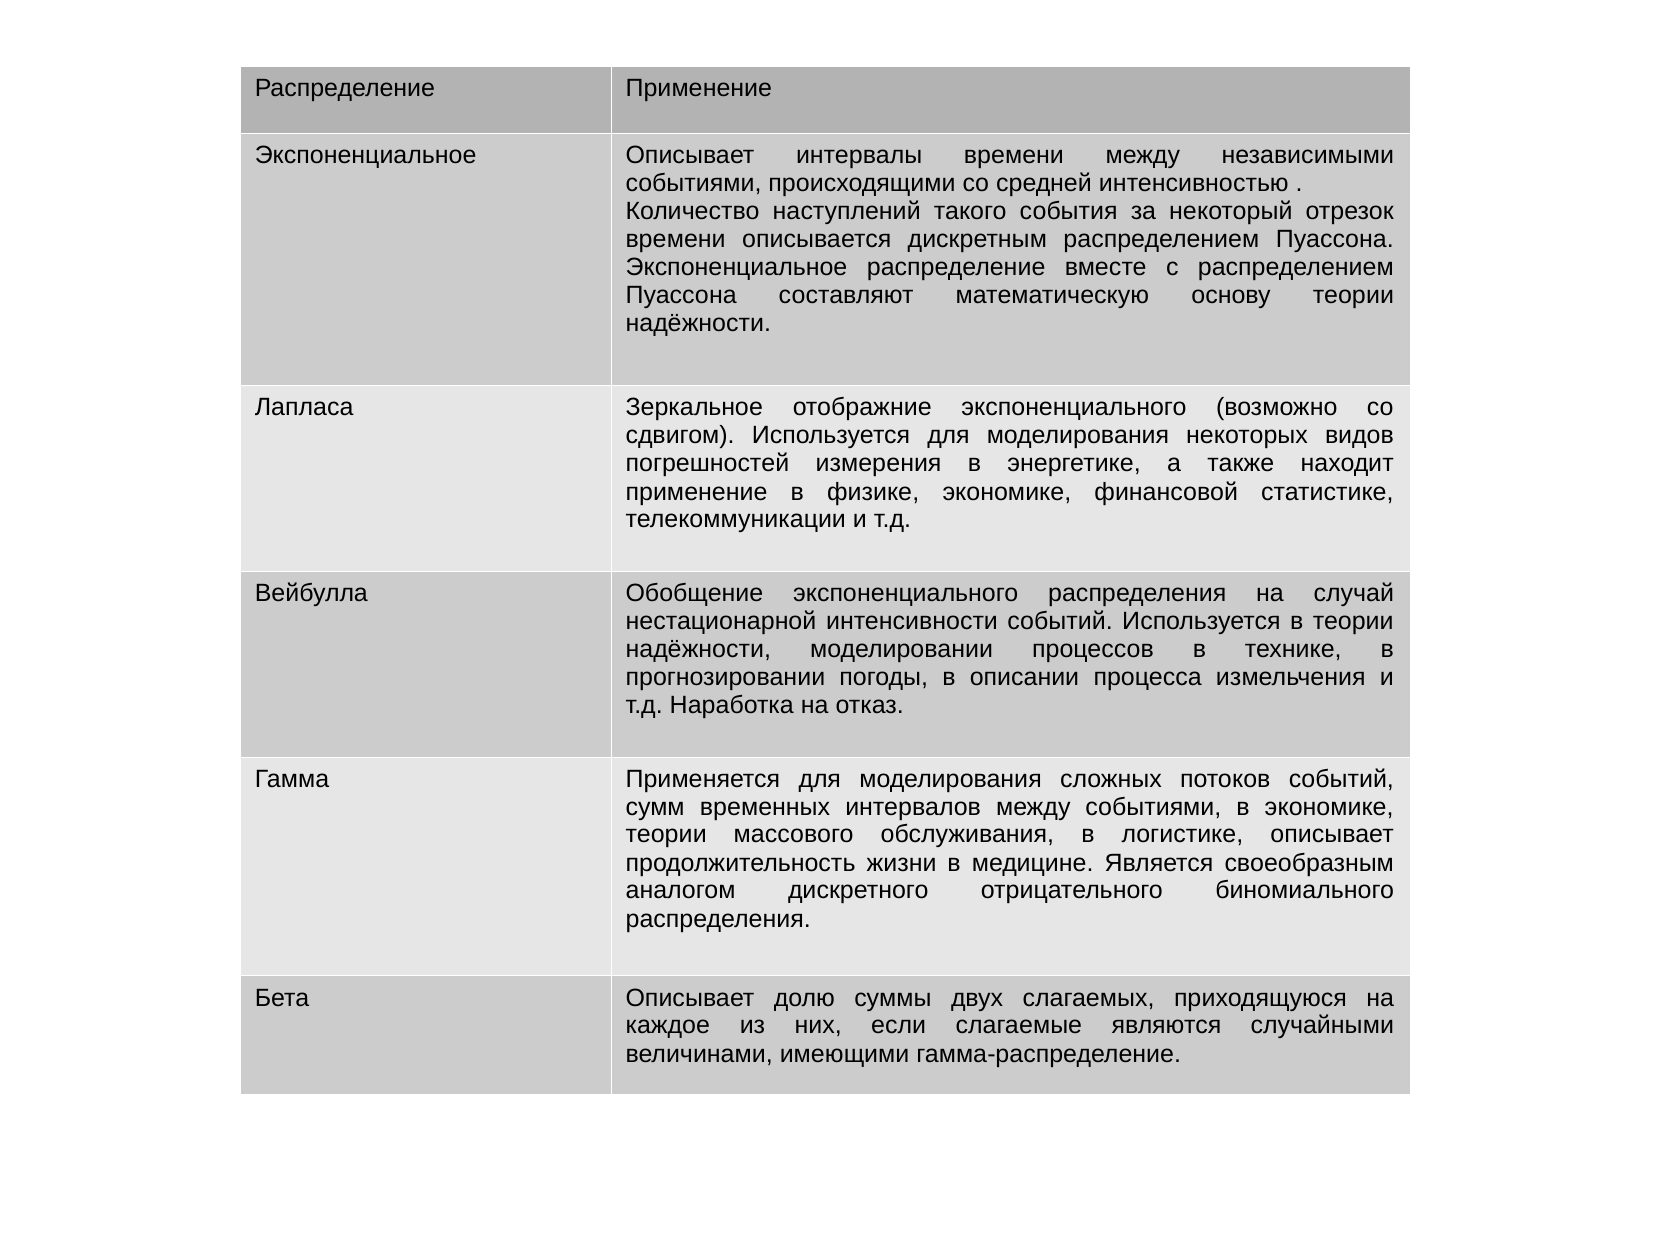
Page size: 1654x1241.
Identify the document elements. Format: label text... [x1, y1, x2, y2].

table_cell Описывает долю суммы двух слагаемых, приходящуюся на каждое из них, если слагаемые являются случайными величинами, имеющими гамма-распределение. [612, 976, 1410, 1094]
table_header Применение [612, 67, 1410, 133]
table_cell Бета [241, 976, 611, 1094]
table_cell Описывает интервалы времени между независимыми событиями, происходящими со средней интенсивностью . Количество наступлений такого события за некоторый отрезок времени описывается дискретным распределением Пуассона. Экспоненциальное распределение вместе с распределением Пуассона составляют математическую основу теории надёжности. [612, 134, 1410, 385]
table_cell Обобщение экспоненциального распределения на случай нестационарной интенсивности событий. Используется в теории надёжности, моделировании процессов в технике, в прогнозировании погоды, в описании процесса измельчения и т.д. Наработка на отказ. [612, 572, 1410, 757]
table_cell Экспоненциальное [241, 134, 611, 385]
table_header Распределение [241, 67, 611, 133]
table_cell Применяется для моделирования сложных потоков событий, сумм временных интервалов между событиями, в экономике, теории массового обслуживания, в логистике, описывает продолжительность жизни в медицине. Является своеобразным аналогом дискретного отрицательного биномиального распределения. [612, 758, 1410, 975]
table_cell Вейбулла [241, 572, 611, 757]
table_cell Зеркальное отображние экспоненциального (возможно со сдвигом). Используется для моделирования некоторых видов погрешностей измерения в энергетике, а также находит применение в физике, экономике, финансовой статистике, телекоммуникации и т.д. [612, 386, 1410, 571]
table_cell Гамма [241, 758, 611, 975]
table_cell Лапласа [241, 386, 611, 571]
